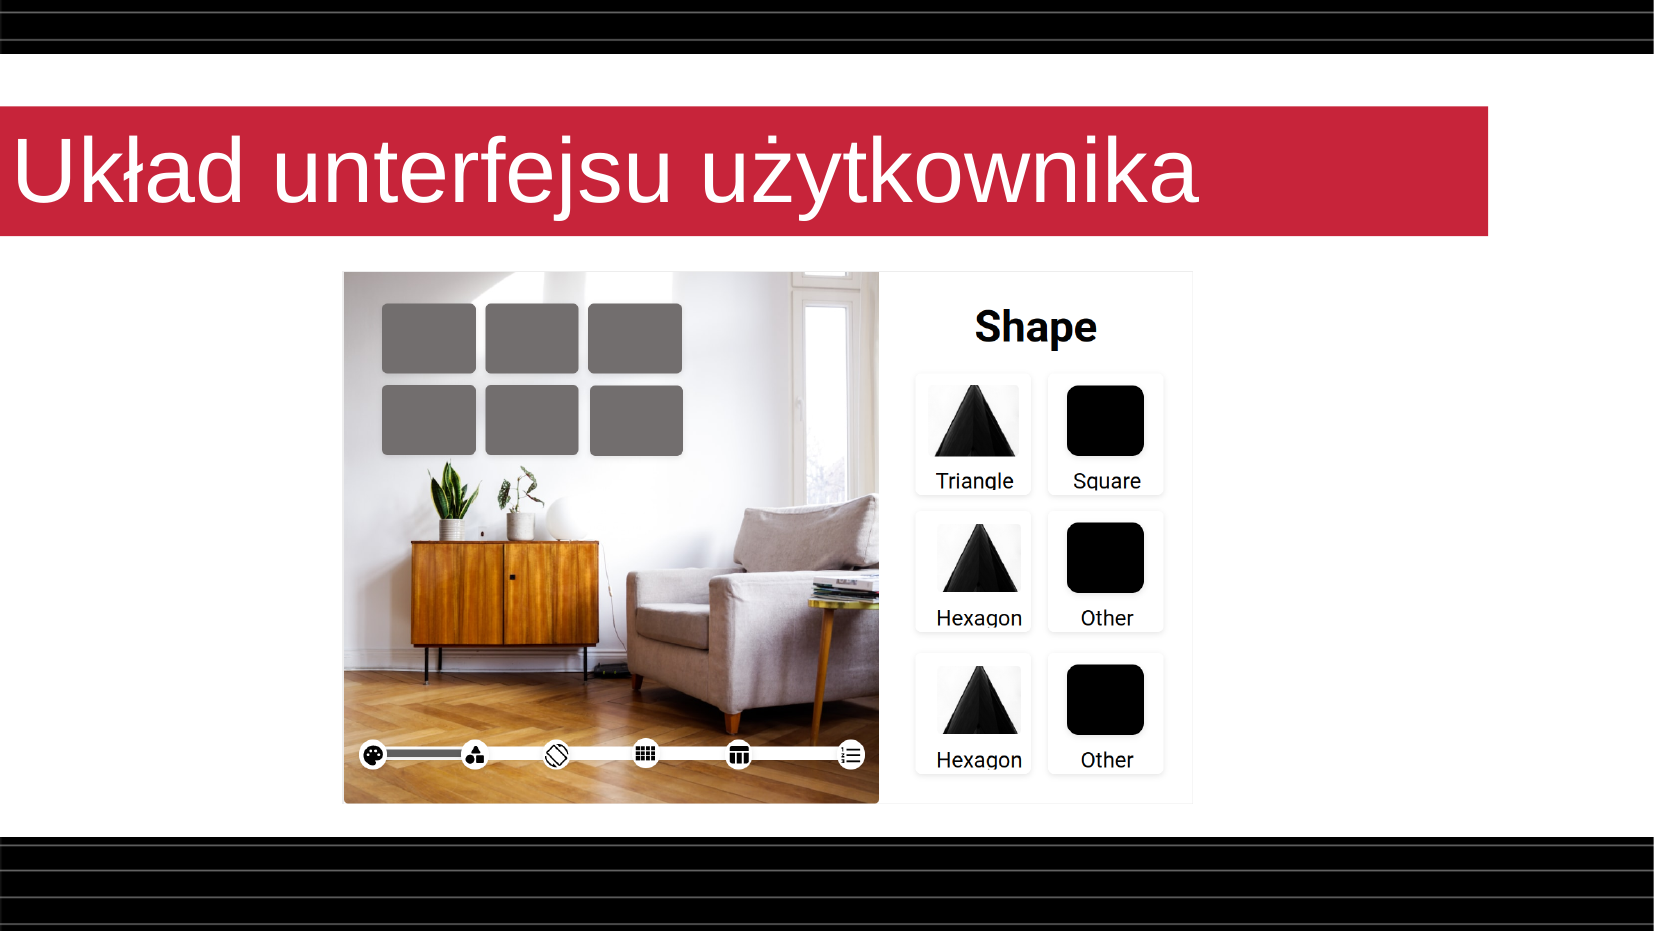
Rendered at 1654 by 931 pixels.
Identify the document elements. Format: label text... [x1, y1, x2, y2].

picture [0, 0, 1654, 54]
picture [0, 837, 1654, 931]
title Układ unterfejsu użytkownika [0, 106, 1489, 237]
picture [342, 271, 1193, 804]
